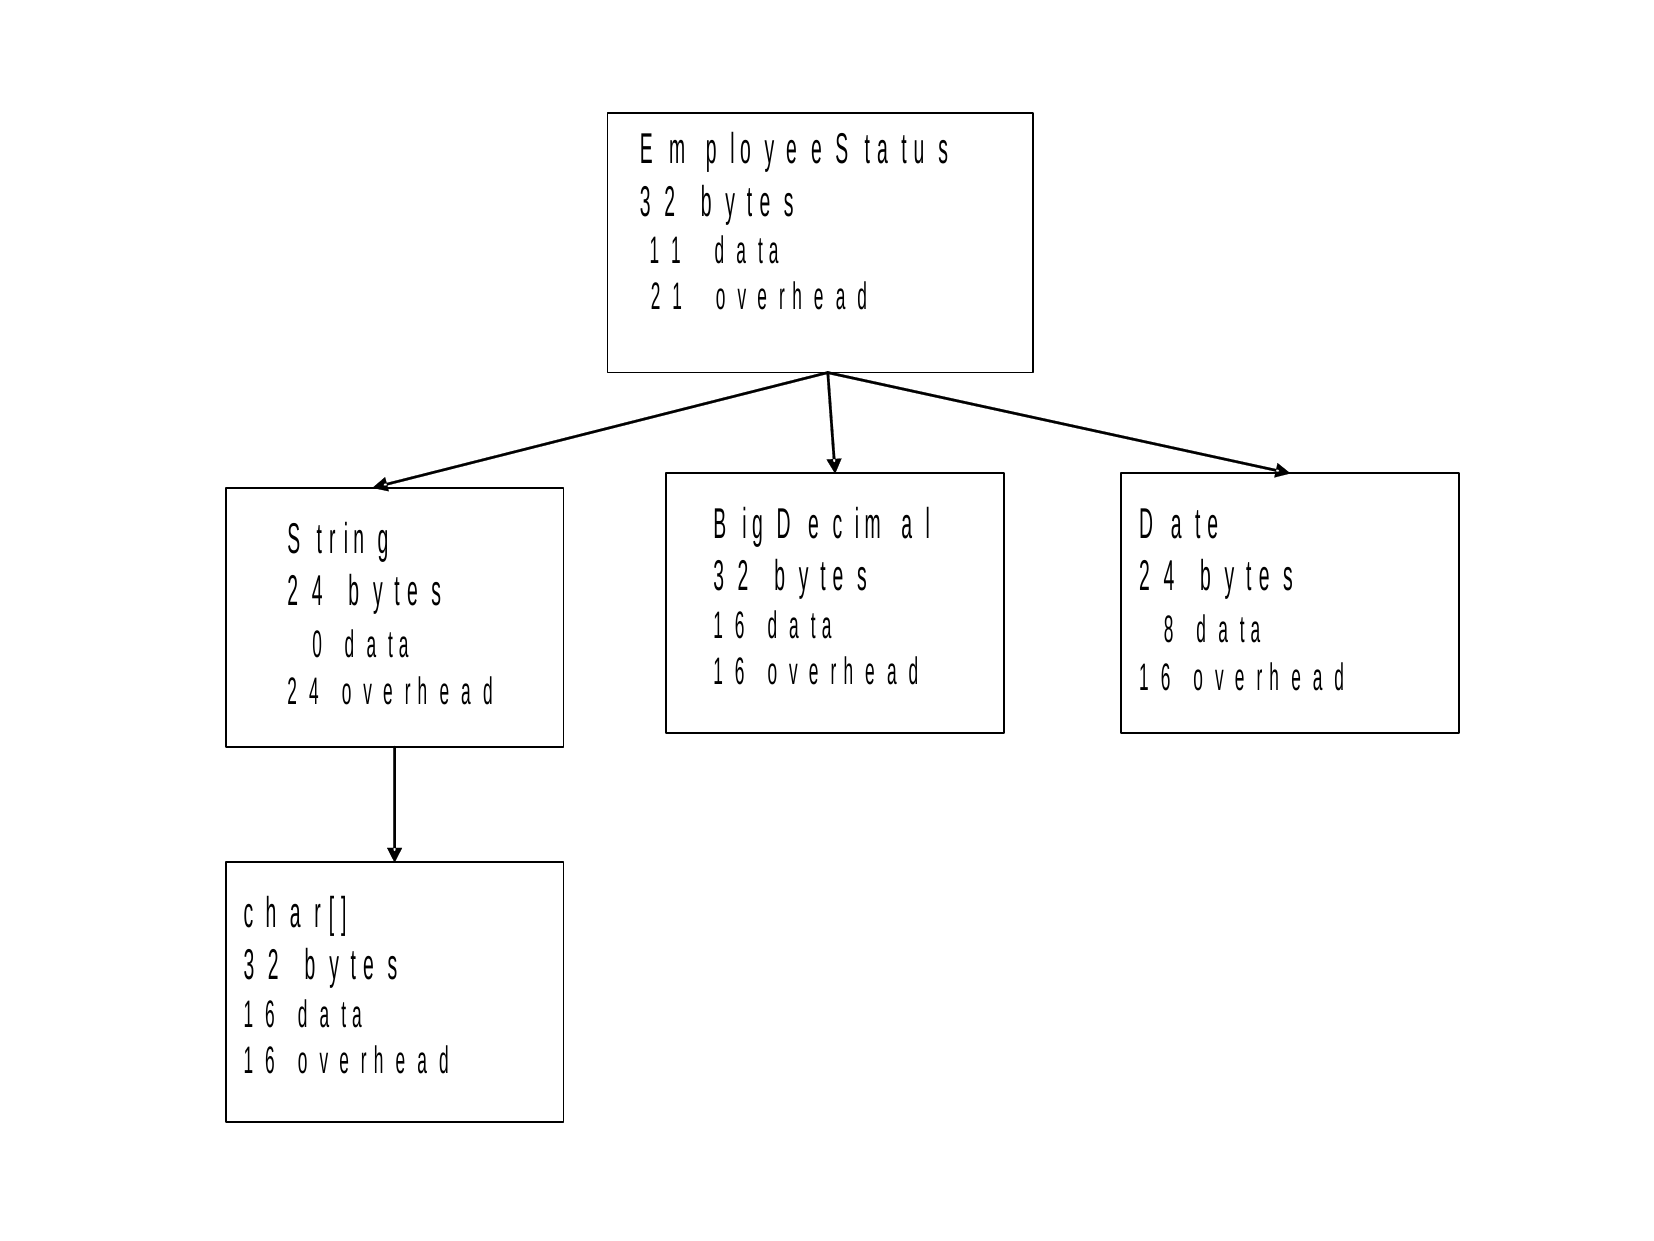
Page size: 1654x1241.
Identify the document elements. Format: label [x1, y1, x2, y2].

picture [225, 112, 1463, 1126]
